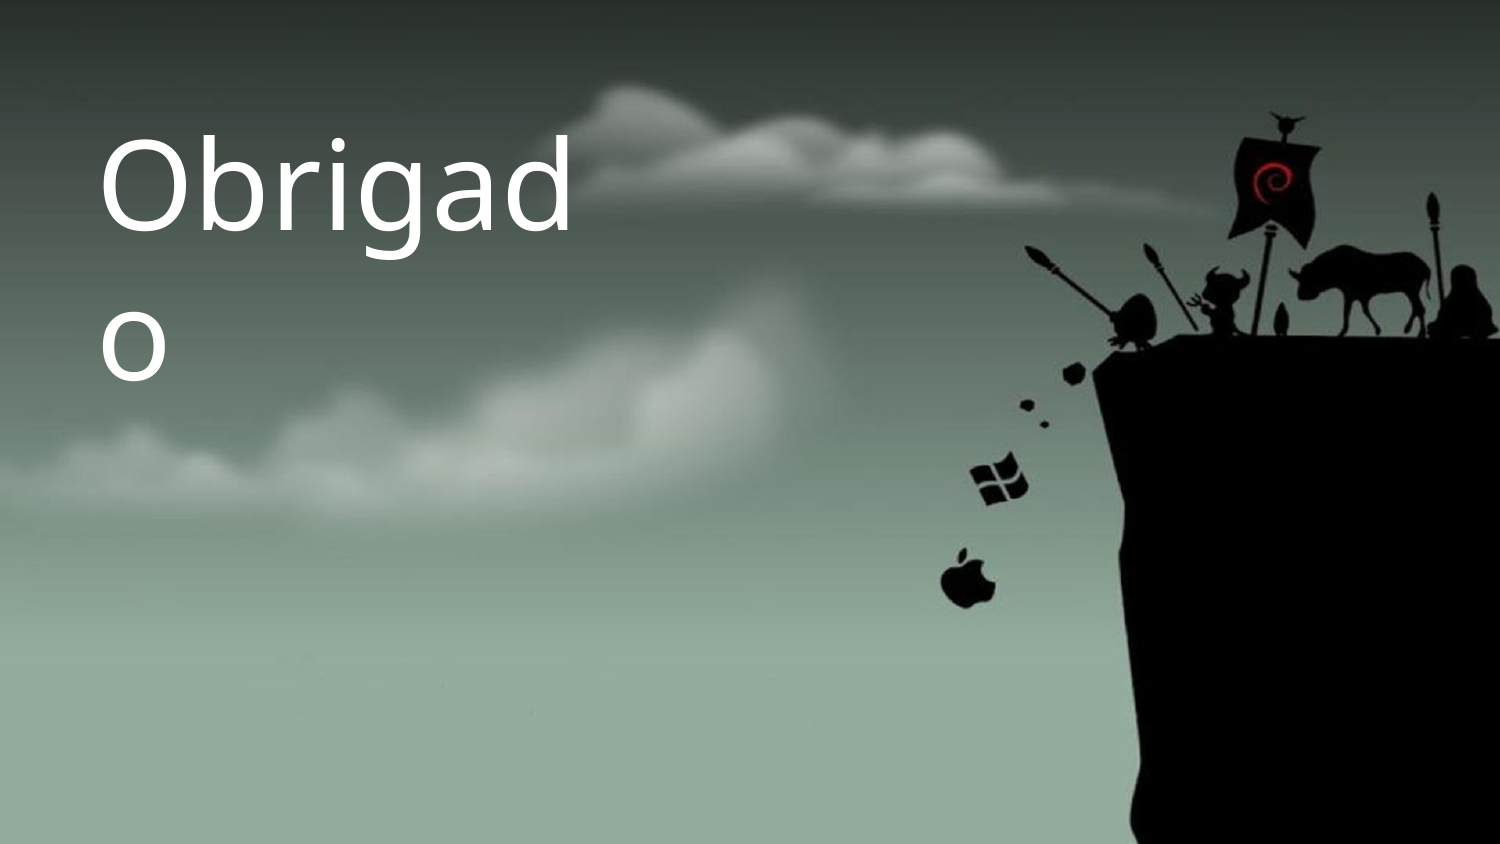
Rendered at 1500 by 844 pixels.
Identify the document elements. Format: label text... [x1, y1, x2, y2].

text_box Obrigado [80, 90, 601, 291]
picture [0, 0, 1500, 844]
